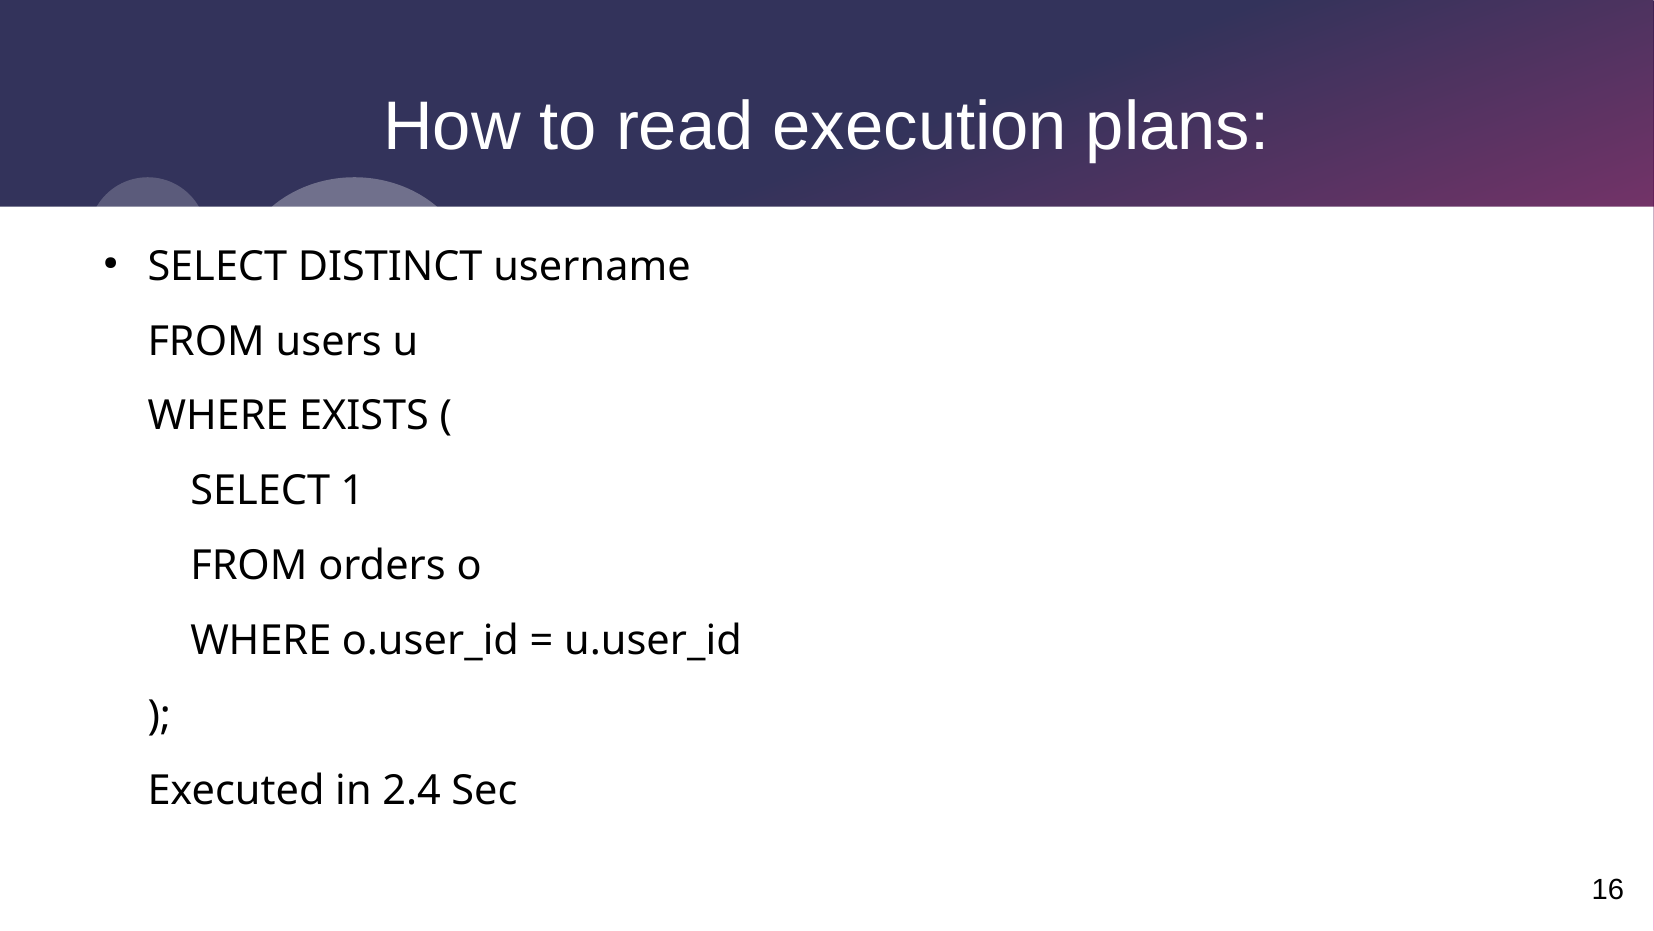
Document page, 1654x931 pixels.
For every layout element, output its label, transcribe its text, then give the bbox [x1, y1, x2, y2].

title How to read execution plans: [88, 44, 1565, 207]
list SELECT DISTINCT username FROM users u WHERE EXISTS ( SELECT 1 FROM orders o WHERE o.user_id = u.user_id ); Executed in 2.4 Sec [88, 236, 809, 827]
